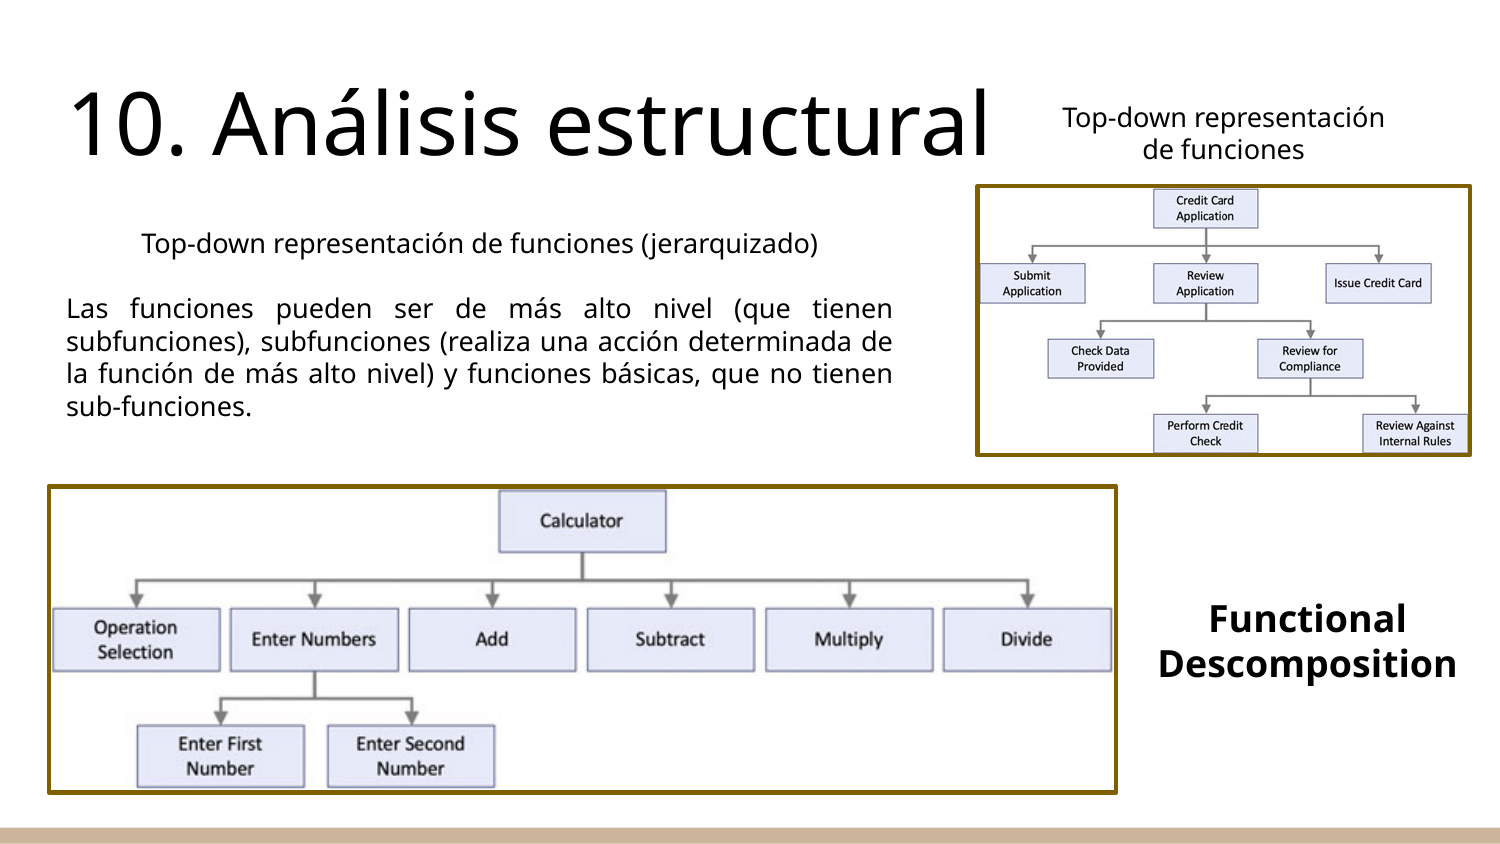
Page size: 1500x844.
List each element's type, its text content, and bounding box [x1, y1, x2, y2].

text_box Top-down representación de funciones [1041, 109, 1406, 189]
title 10. Análisis estructural [51, 51, 1449, 189]
picture [51, 488, 1114, 790]
text_box Top-down representación de funciones (jerarquizado) Las funciones pueden ser de más alto nivel (que tienen subfunciones), subfunciones (realiza una acción determinada de la función de más alto nivel) y funciones básicas, que no tienen sub-funciones. [51, 216, 908, 464]
text_box Functional Descomposition [1138, 594, 1478, 731]
picture [979, 188, 1468, 453]
